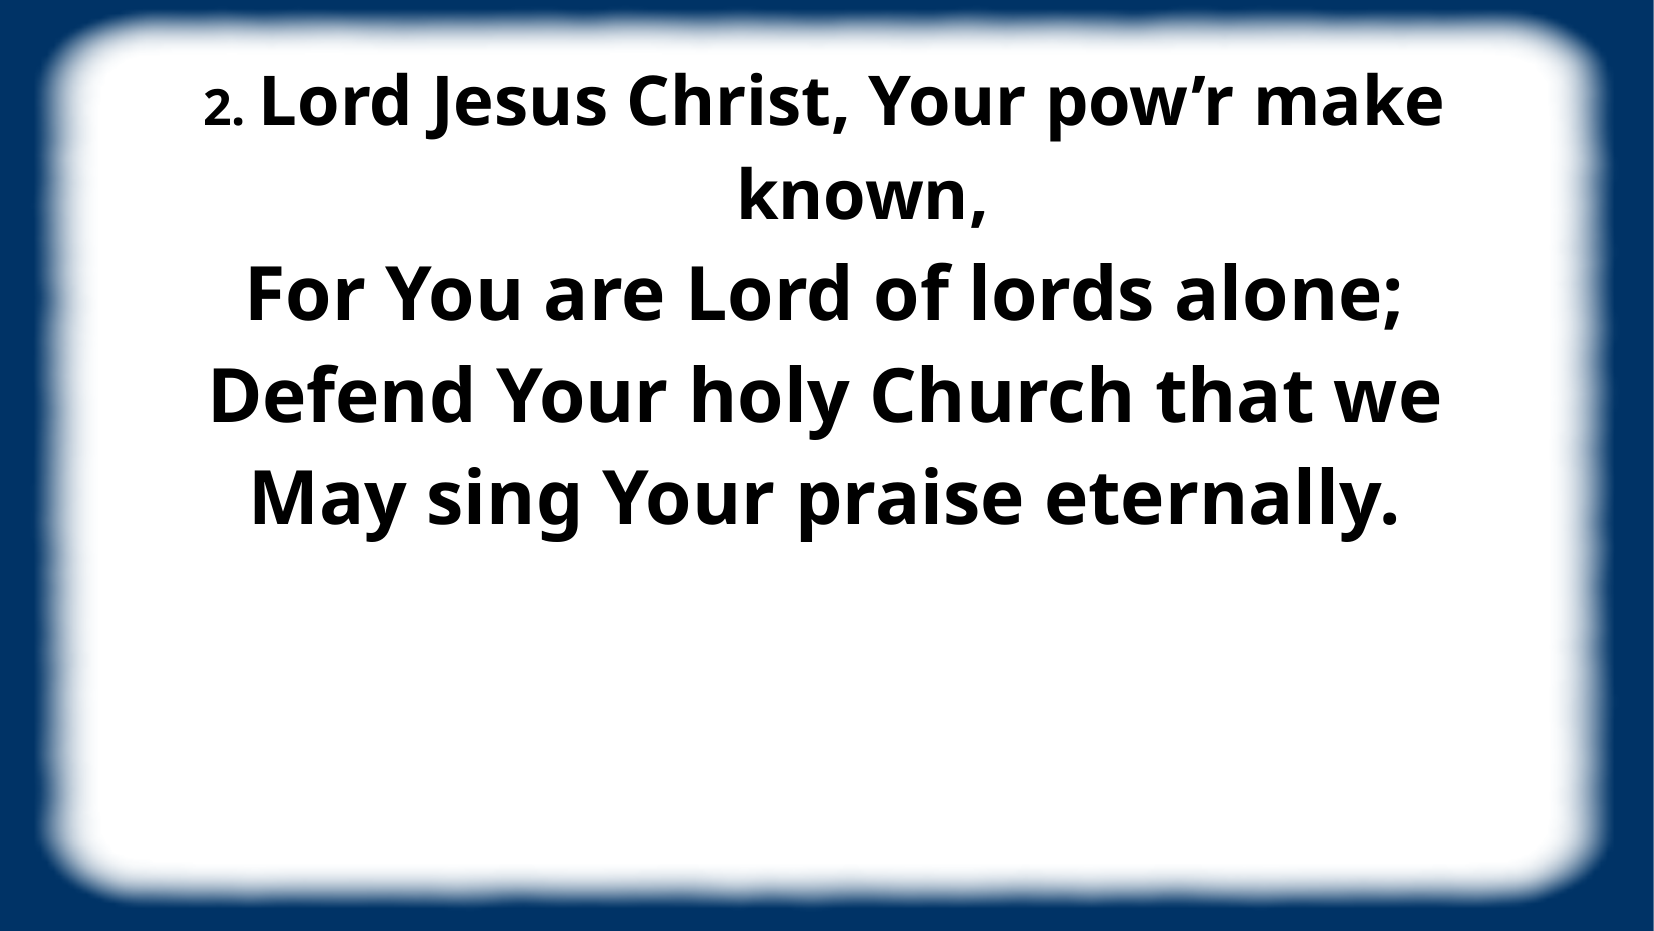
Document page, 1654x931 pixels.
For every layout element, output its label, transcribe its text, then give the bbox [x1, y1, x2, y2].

picture [0, 0, 1654, 931]
text_box 2. Lord Jesus Christ, Your pow’r make known, For You are Lord of lords alone; Defend Your holy Church that we May sing Your praise eternally. [75, 45, 1576, 481]
